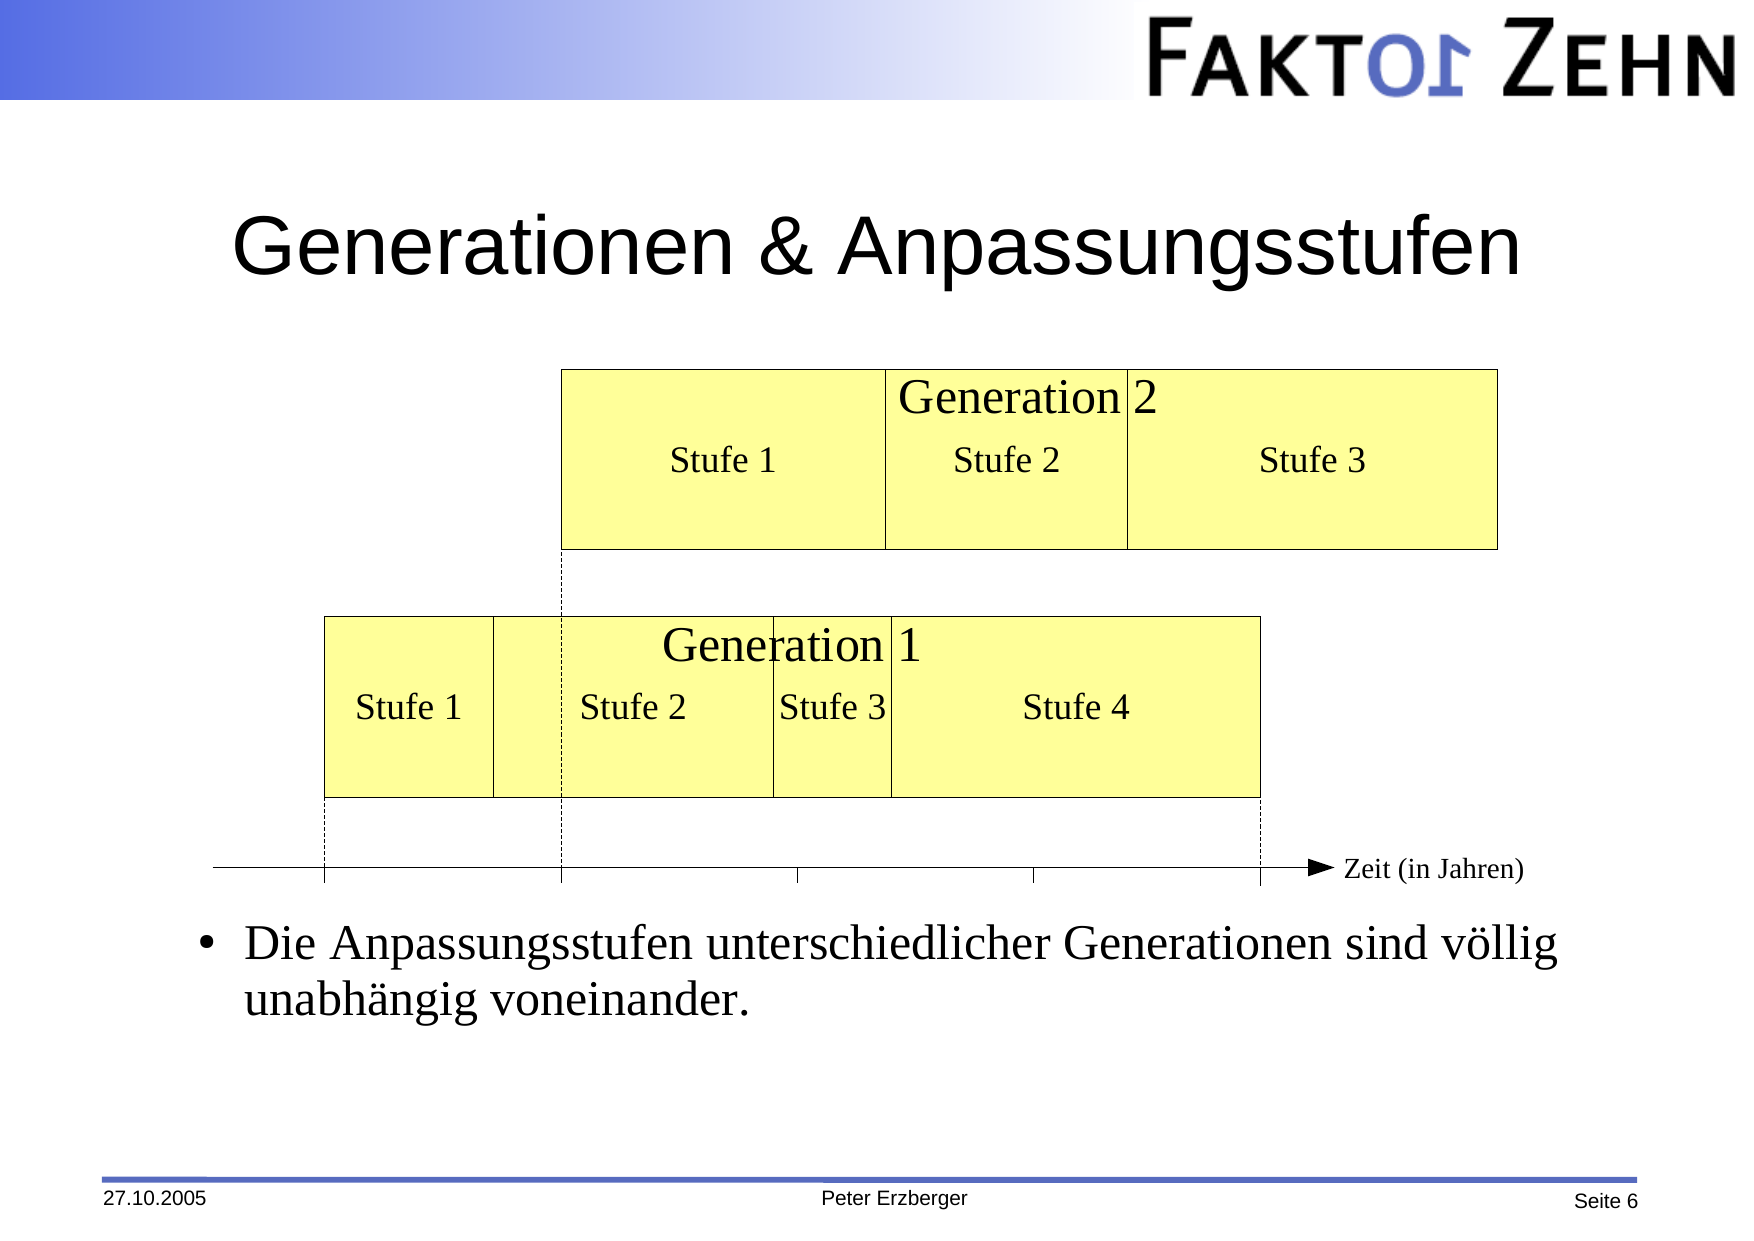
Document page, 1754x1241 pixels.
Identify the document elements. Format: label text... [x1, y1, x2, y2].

text_box Zeit (in Jahren) [1343, 852, 1551, 886]
text_box Generation 1 [324, 616, 1261, 798]
text_box Generation 2 [561, 369, 1498, 550]
text_box Die Anpassungsstufen unterschiedlicher Generationen sind völlig unabhängig voneinander. [103, 915, 1639, 1093]
picture [1133, 2, 1749, 105]
title Generationen & Anpassungsstufen [179, 142, 1576, 349]
